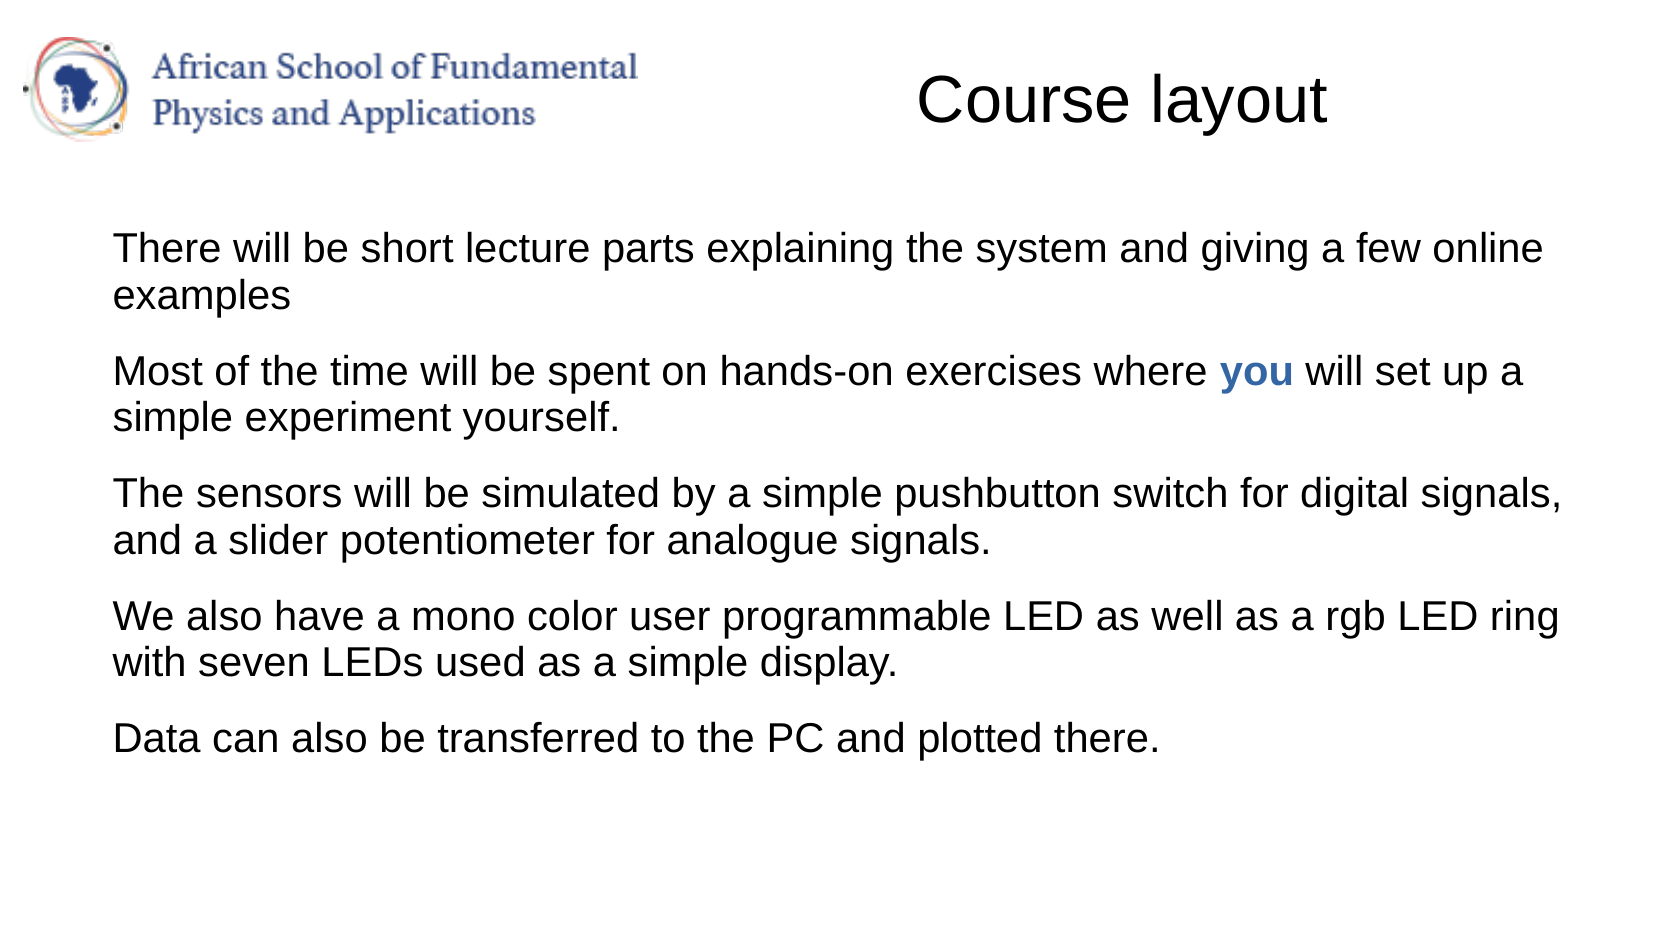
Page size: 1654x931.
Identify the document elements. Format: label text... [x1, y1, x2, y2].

title Course layout [635, 21, 1610, 177]
picture [23, 37, 635, 142]
list There will be short lecture parts explaining the system and giving a few online examples Most of the time will be spent on hands-on exercises where you will set up a simple experiment yourself. The sensors will be simulated by a simple pushbutton switch for digital signals, and a slider potentiometer for analogue signals. We also have a mono color user programmable LED as well as a rgb LED ring with seven LEDs used as a simple display. Data can also be transferred to the PC and plotted there. [112, 225, 1601, 765]
